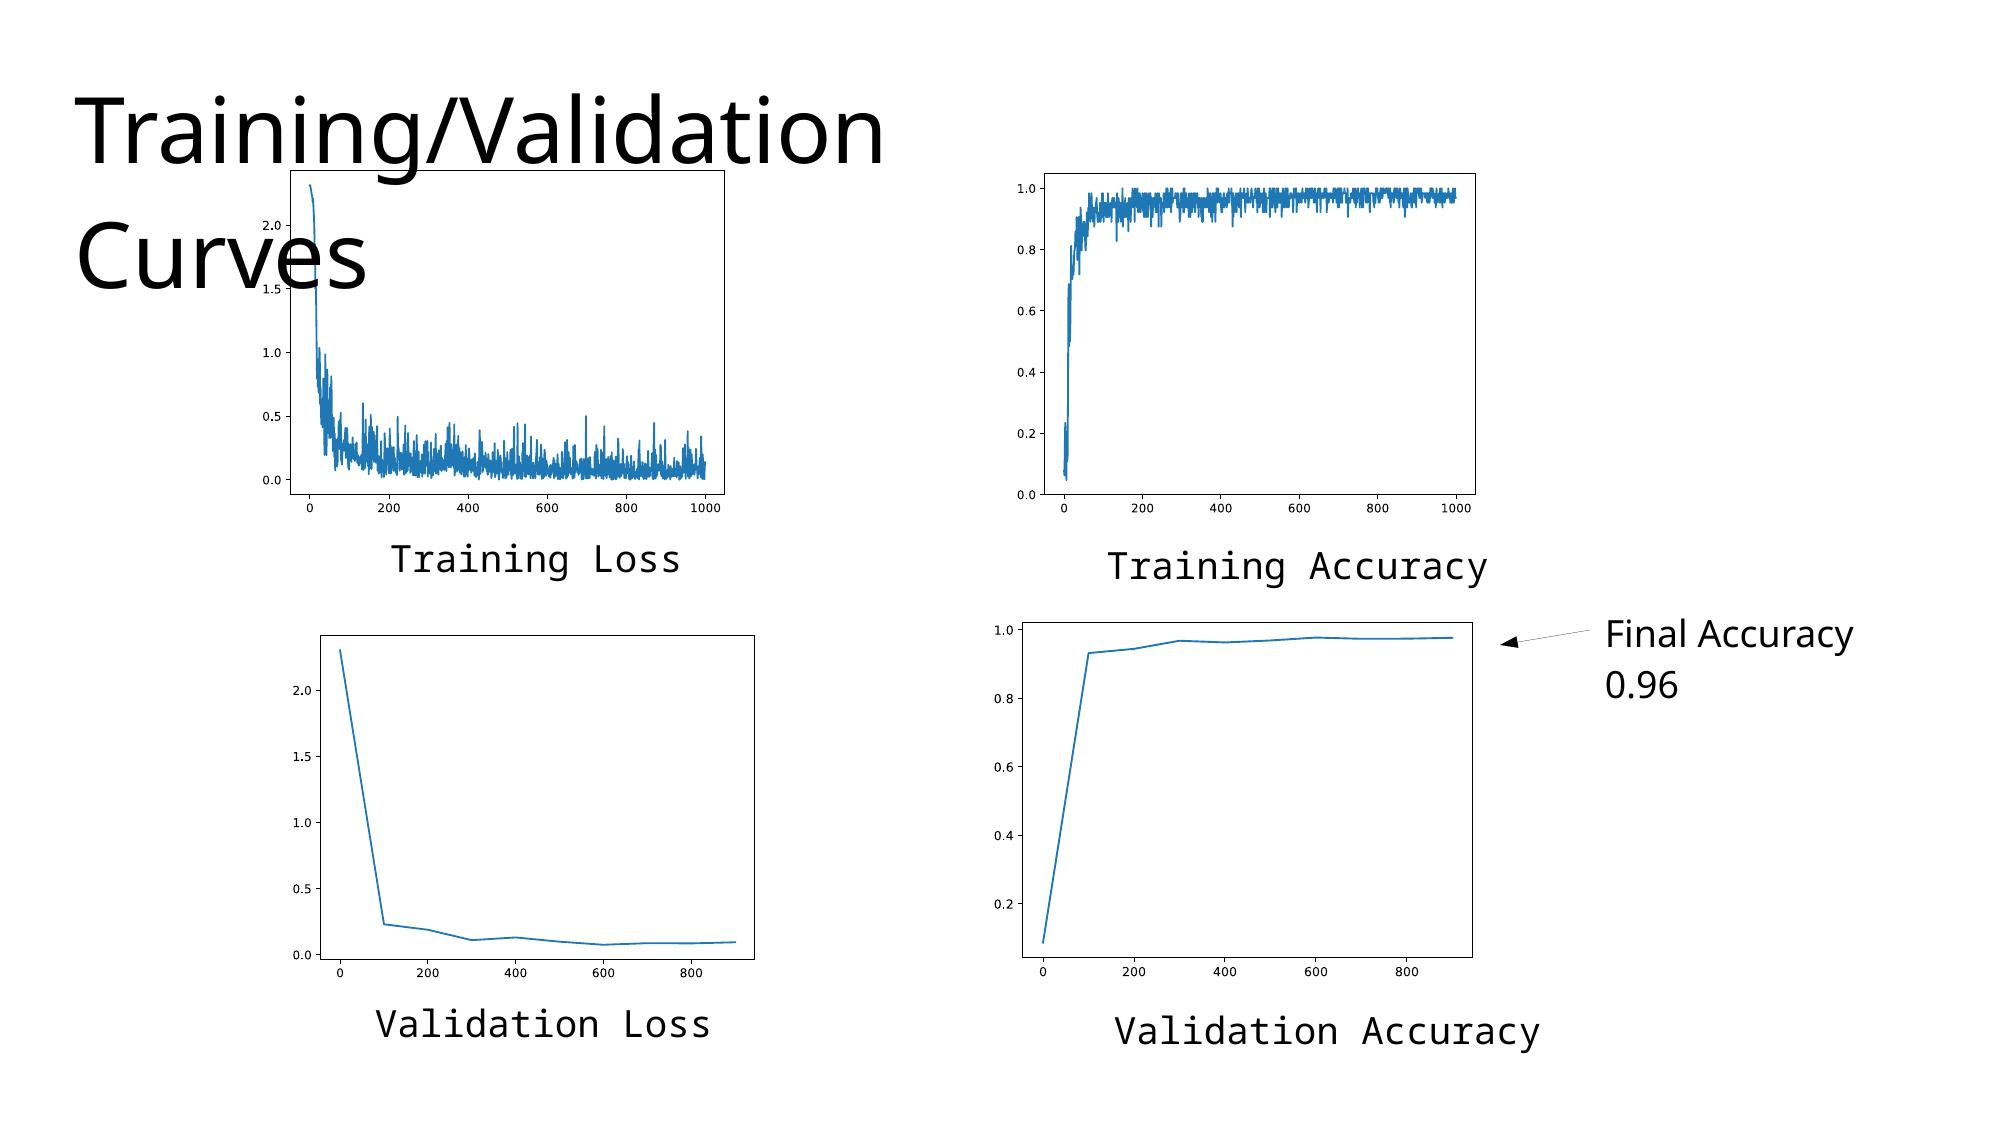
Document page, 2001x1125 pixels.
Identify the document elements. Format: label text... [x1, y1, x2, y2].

text_box Validation Accuracy [1099, 997, 1486, 1051]
text_box Validation Loss [360, 990, 671, 1043]
picture [949, 570, 1531, 1006]
picture [250, 585, 811, 1006]
picture [219, 165, 781, 540]
text_box Training/Validation Curves [60, 58, 1095, 165]
text_box Training Accuracy [1091, 532, 1441, 586]
picture [975, 123, 1531, 540]
text_box Training Loss [375, 525, 649, 578]
text_box Final Accuracy 0.96 [1590, 600, 1847, 691]
